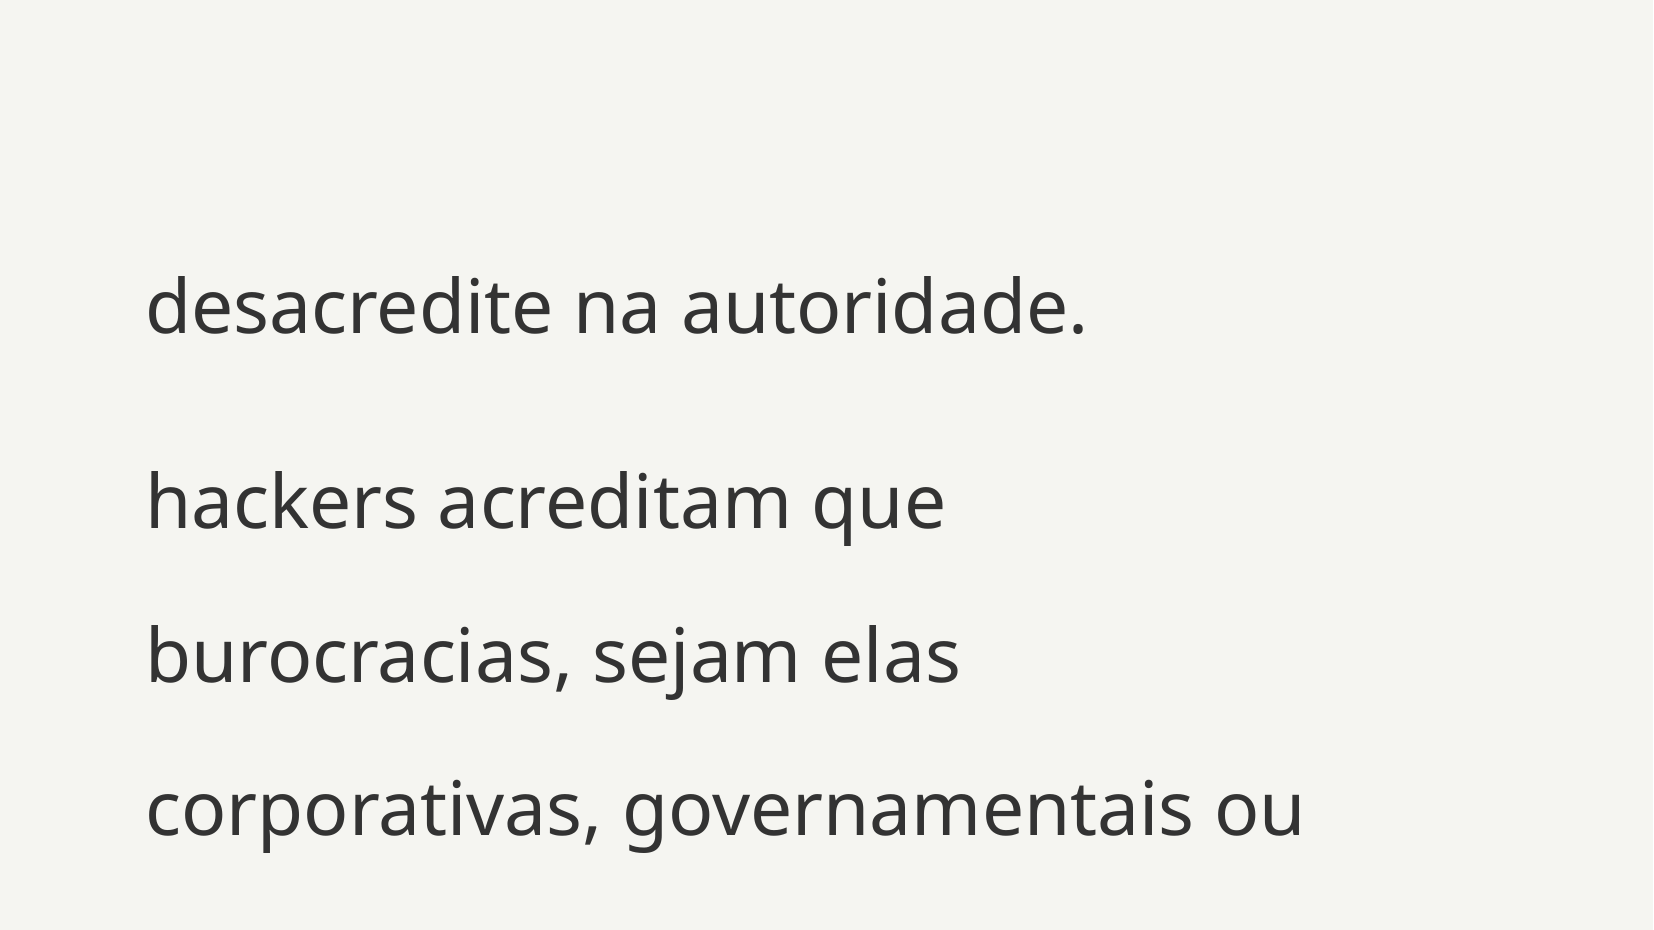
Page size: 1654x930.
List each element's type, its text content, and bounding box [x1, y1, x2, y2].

text_box desacredite na autoridade. hackers acreditam que burocracias, sejam elas corporativas, governamentais ou universitárias, são sistemas falhos. [130, 195, 1336, 816]
